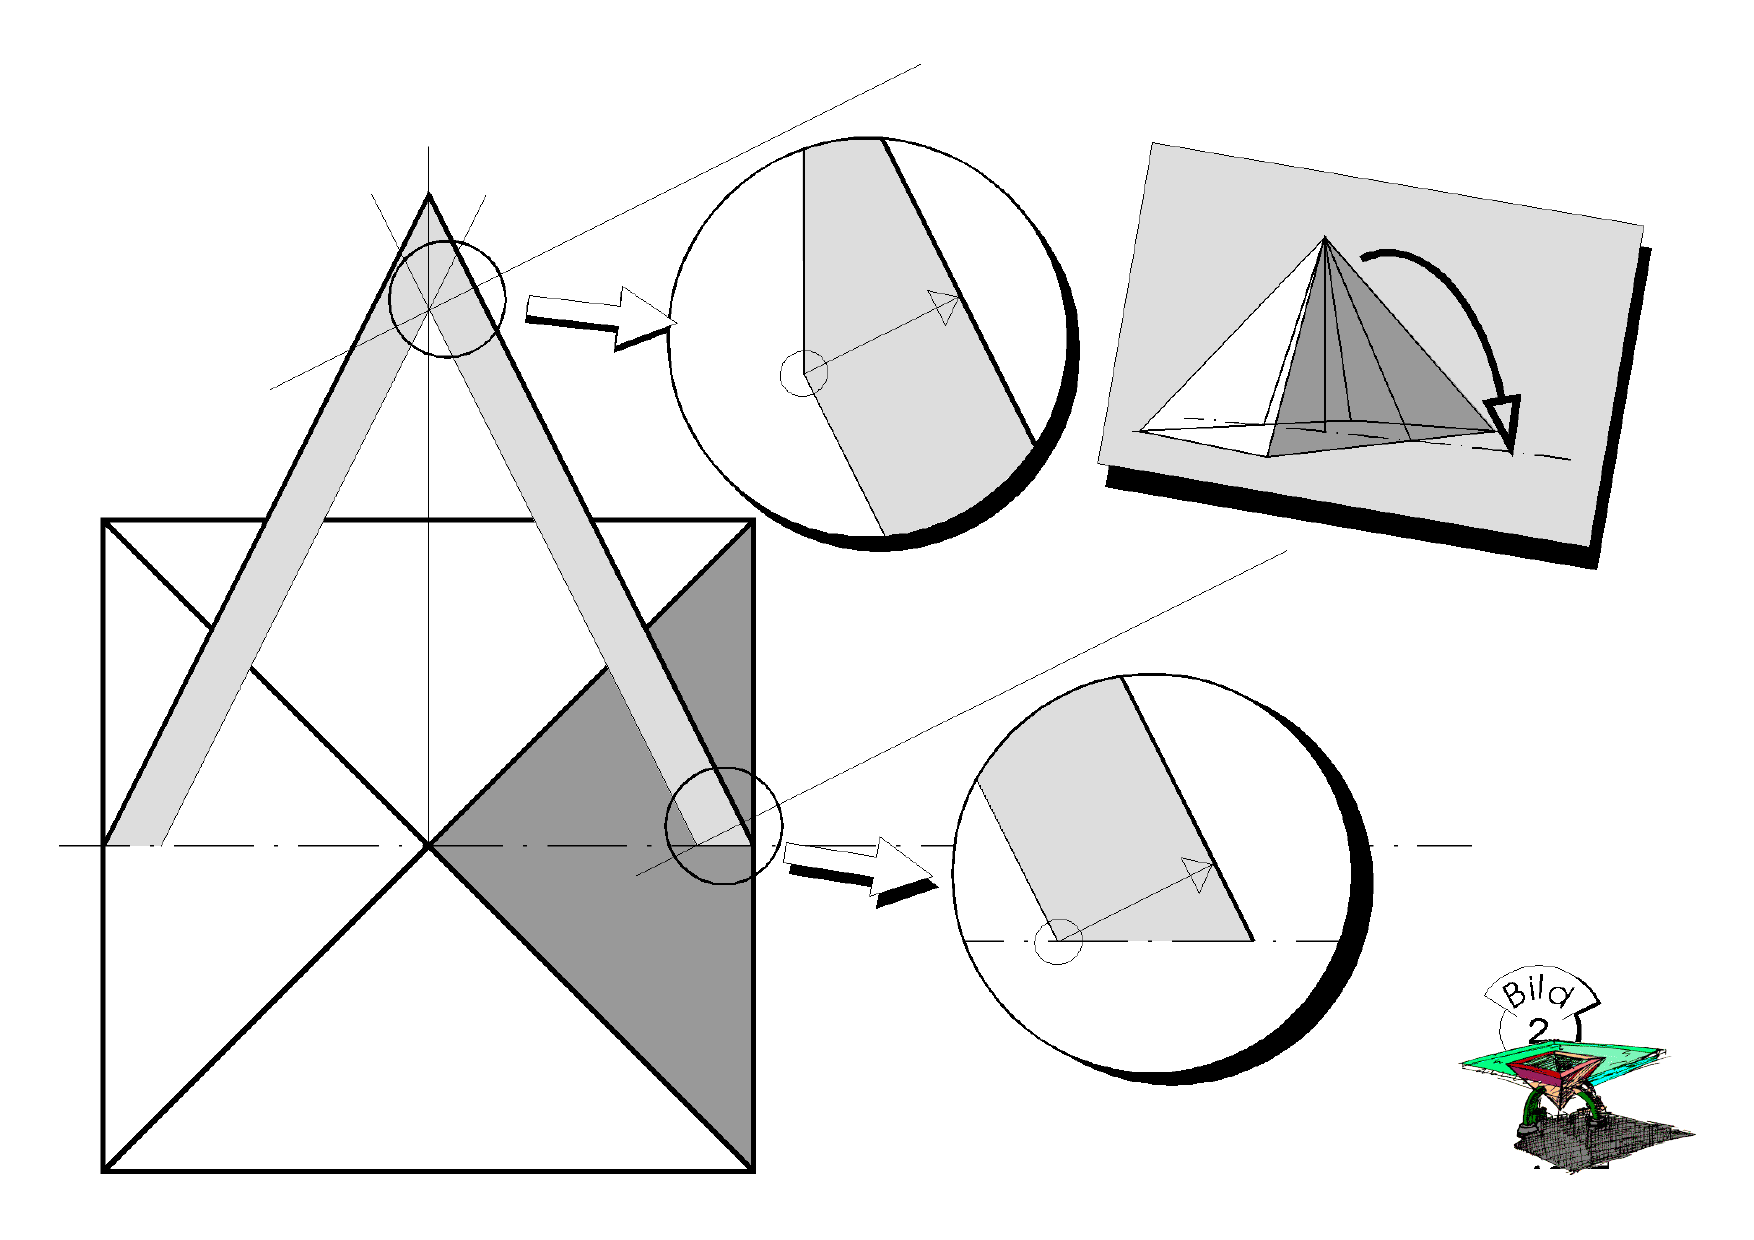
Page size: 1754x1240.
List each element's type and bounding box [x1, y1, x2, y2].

picture [59, 58, 1696, 1181]
